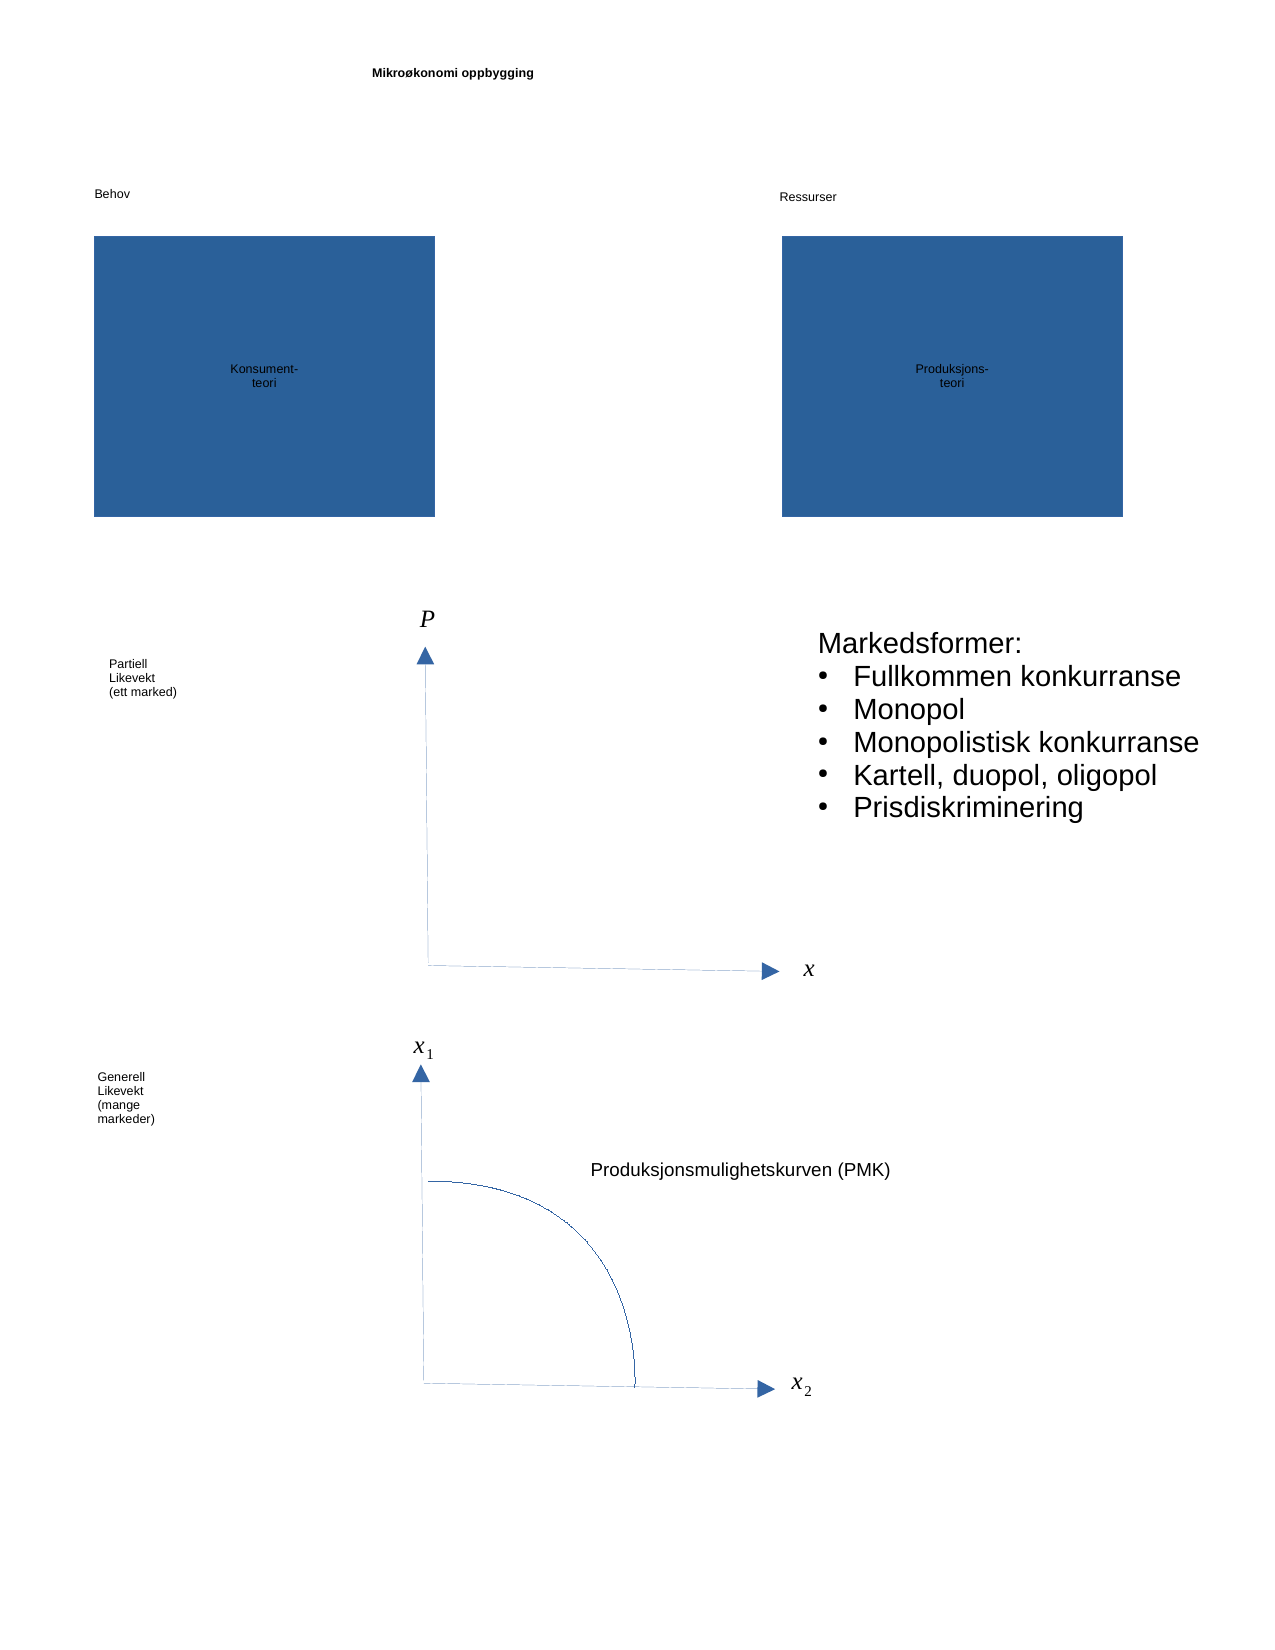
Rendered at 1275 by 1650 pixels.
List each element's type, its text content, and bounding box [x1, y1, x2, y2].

text_box Partiell Likevekt (ett marked) [94, 649, 327, 791]
chart [411, 606, 442, 634]
text_box Generell Likevekt (mange markeder) [82, 1063, 283, 1246]
text_box Markedsformer: Fullkommen konkurranse Monopol Monopolistisk konkurranse Kartell, duopol, oligopol Prisdiskriminering [803, 620, 1216, 874]
text_box Produksjonsmulighetskurven (PMK) [575, 1151, 906, 1209]
text_box Konsument- teori [94, 236, 435, 517]
text_box Mikroøkonomi oppbygging [357, 59, 870, 116]
chart [795, 954, 822, 983]
chart [406, 1031, 440, 1063]
text_box Ressurser [764, 183, 965, 240]
text_box Behov [79, 180, 216, 237]
chart [783, 1367, 818, 1400]
text_box Produksjons- teori [782, 236, 1123, 517]
